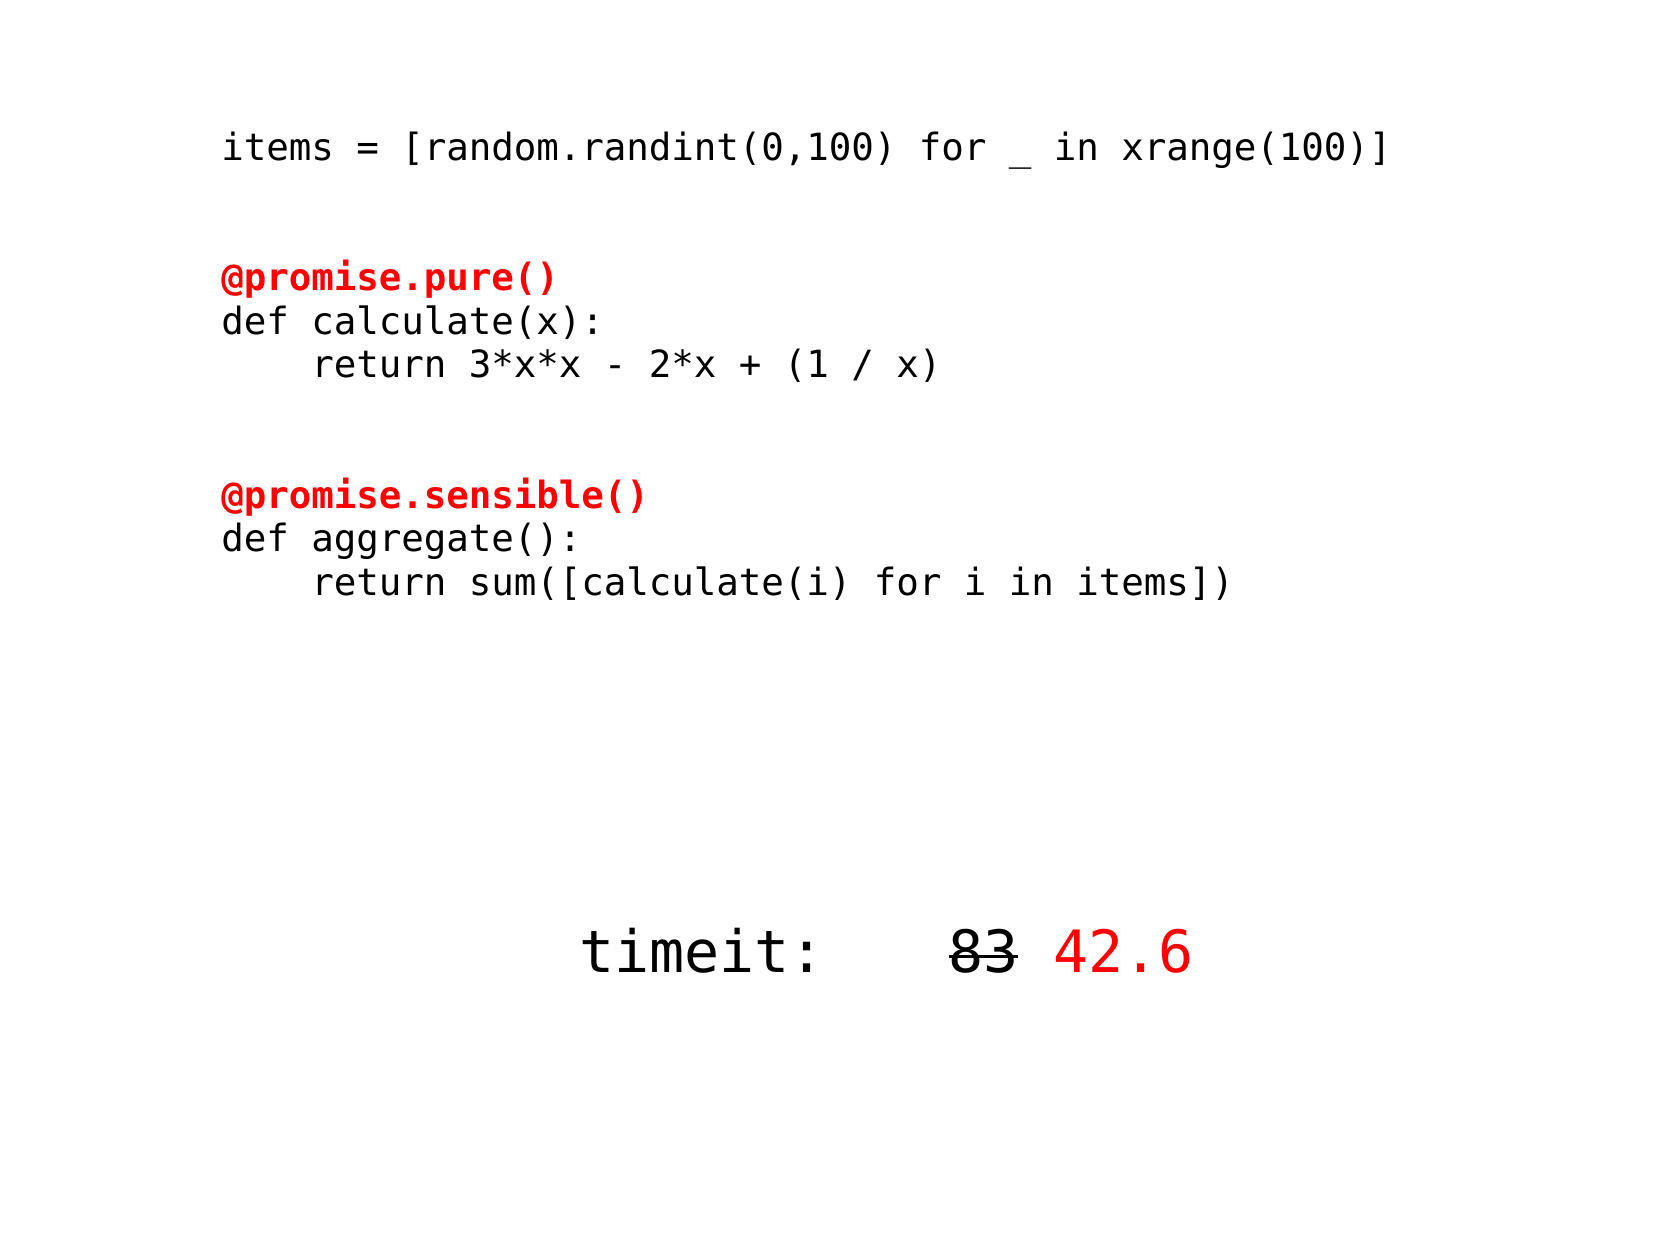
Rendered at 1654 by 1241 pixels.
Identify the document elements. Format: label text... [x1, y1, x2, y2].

text_box items = [random.randint(0,100) for _ in xrange(100)] @promise.pure() def calculate(x): return 3*x*x - 2*x + (1 / x) @promise.sensible() def aggregate(): return sum([calculate(i) for i in items]) [206, 118, 1477, 656]
text_box timeit: 83 42.6 [564, 911, 1209, 995]
